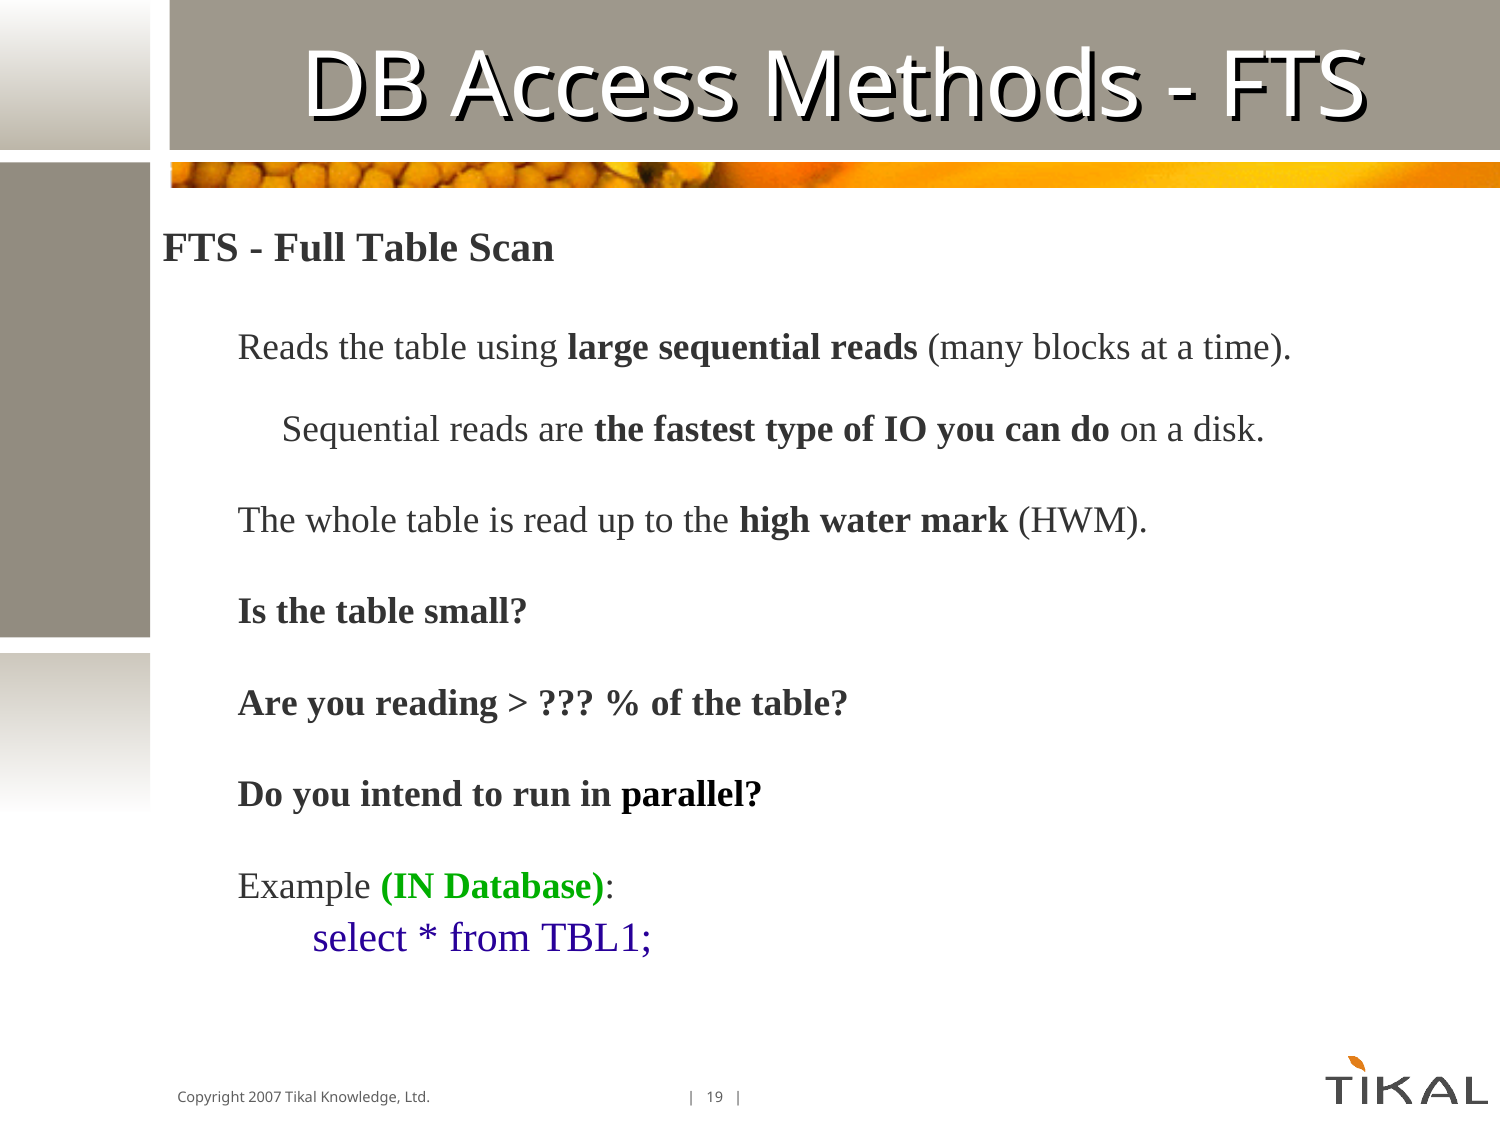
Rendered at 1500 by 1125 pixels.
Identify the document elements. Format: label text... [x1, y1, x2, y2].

title DB Access Methods - FTS [169, 0, 1499, 192]
picture [1312, 1034, 1500, 1125]
list FTS - Full Table Scan Reads the table using large sequential reads (many blocks at a time). Sequential reads are the fastest type of IO you can do on a disk. The whole table is read up to the high water mark (HWM). Is the table small? Are you reading > ??? % of the table? Do you intend to run in parallel? Example (IN Database): select * from TBL1; [162, 224, 1473, 1021]
